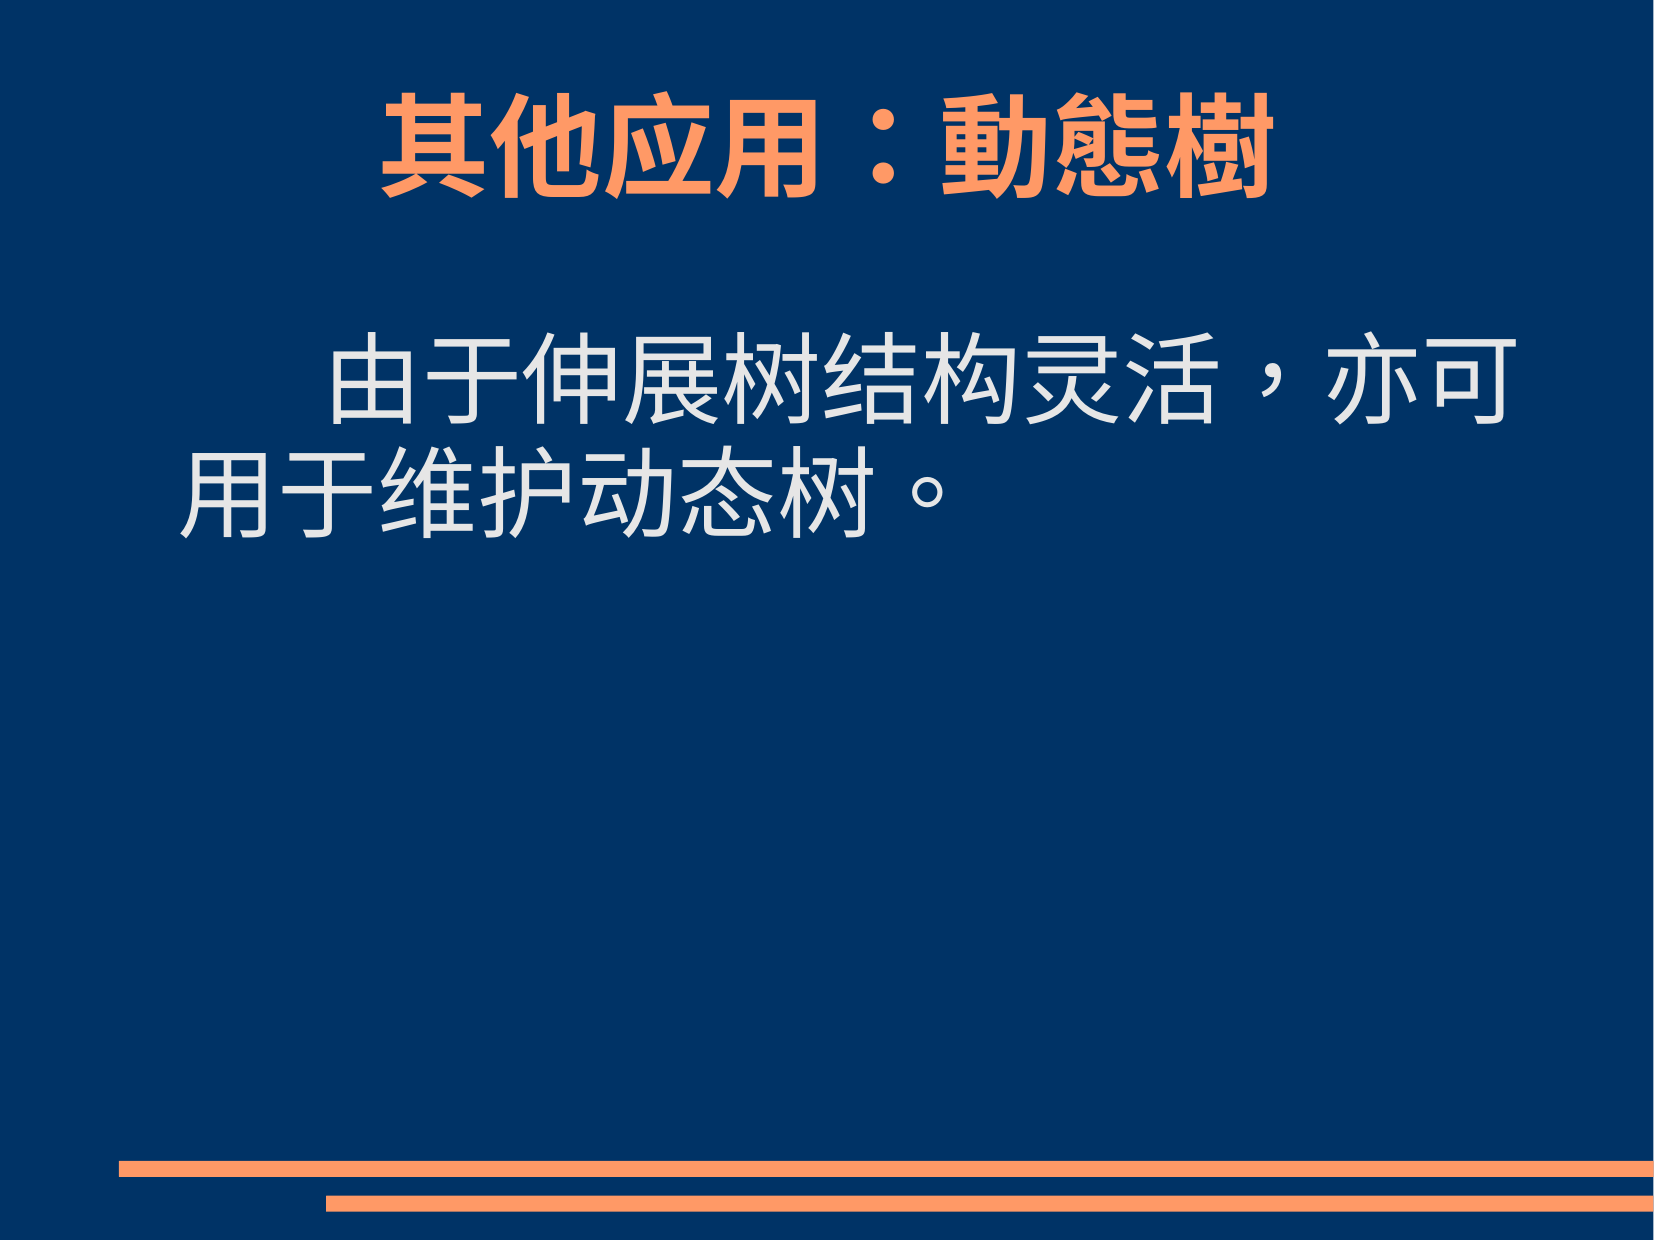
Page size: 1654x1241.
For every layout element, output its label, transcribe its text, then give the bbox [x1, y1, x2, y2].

title 其他应用：動態樹 [121, 46, 1534, 253]
list 由于伸展树结构灵活，亦可用于维护动态树。 [121, 322, 1561, 591]
